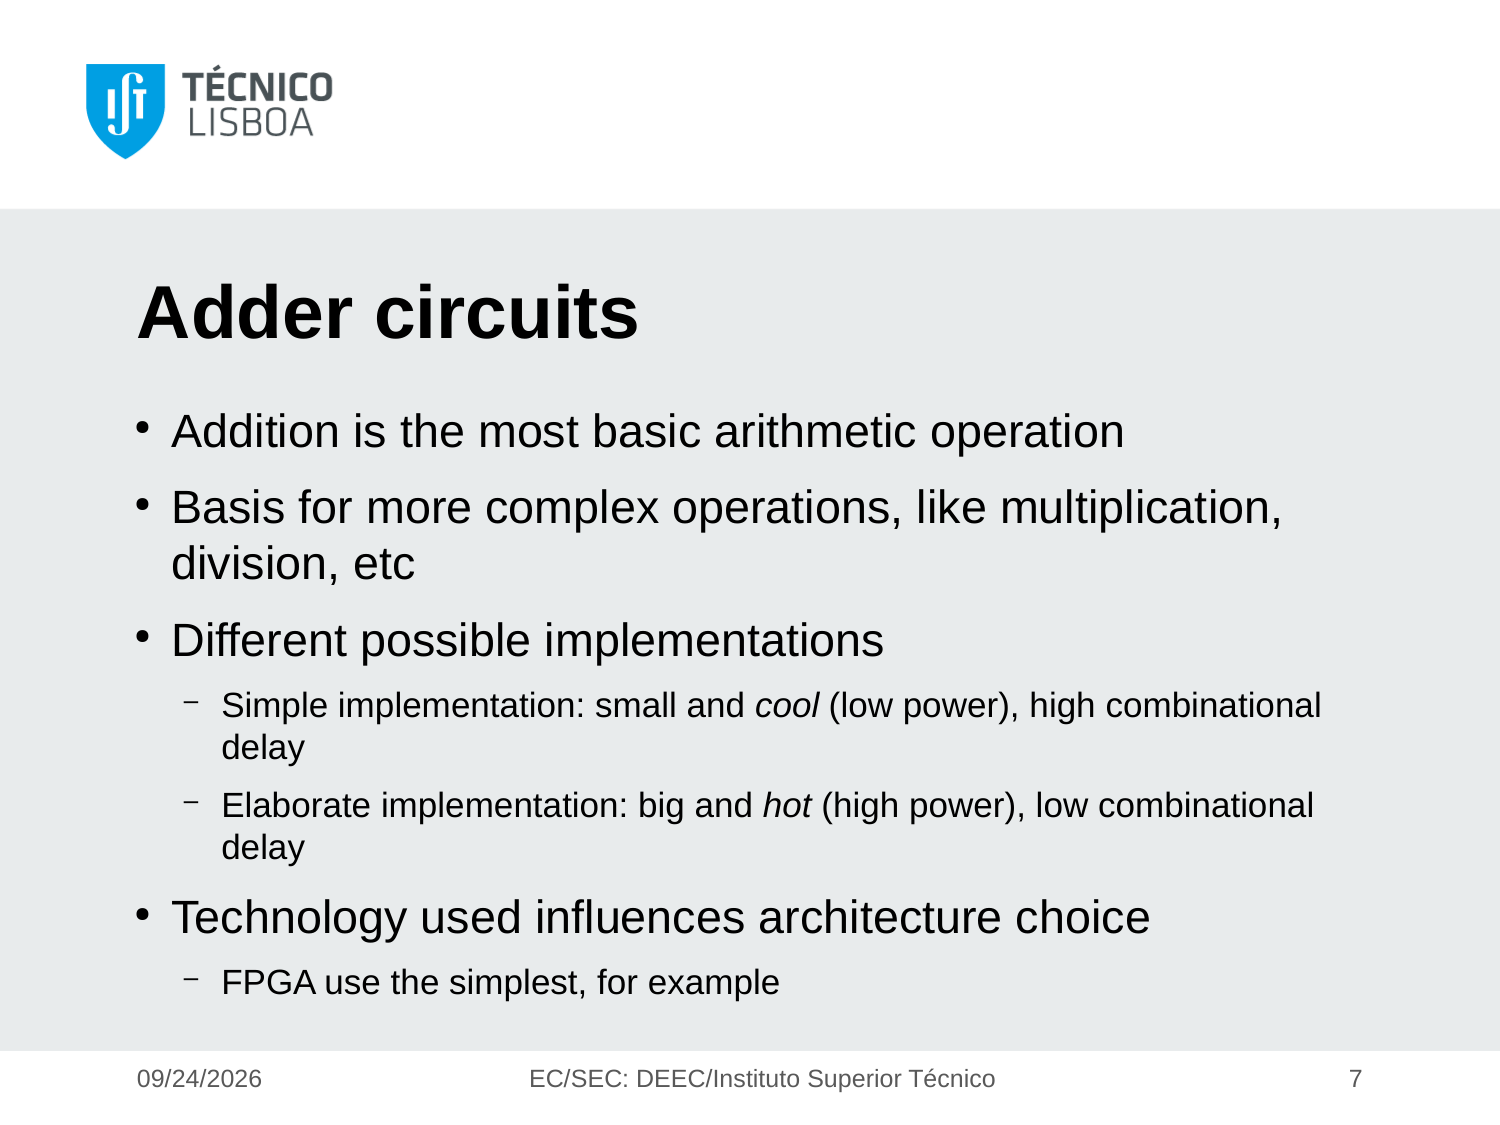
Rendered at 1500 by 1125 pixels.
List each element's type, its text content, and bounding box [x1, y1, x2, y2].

list Addition is the most basic arithmetic operation Basis for more complex operations, like multiplication, division, etc Different possible implementations Simple implementation: small and cool (low power), high combinational delay Elaborate implementation: big and hot (high power), low combinational delay Technology used influences architecture choice FPGA use the simplest, for example [121, 400, 1378, 1005]
title Adder circuits [121, 237, 1378, 381]
slide_number 11/10/2020 [121, 1052, 425, 1103]
picture [0, 0, 1500, 1125]
footer EC/SEC: DEEC/Instituto Superior Técnico [512, 1052, 1021, 1103]
slide_number <number> [1077, 1052, 1378, 1103]
